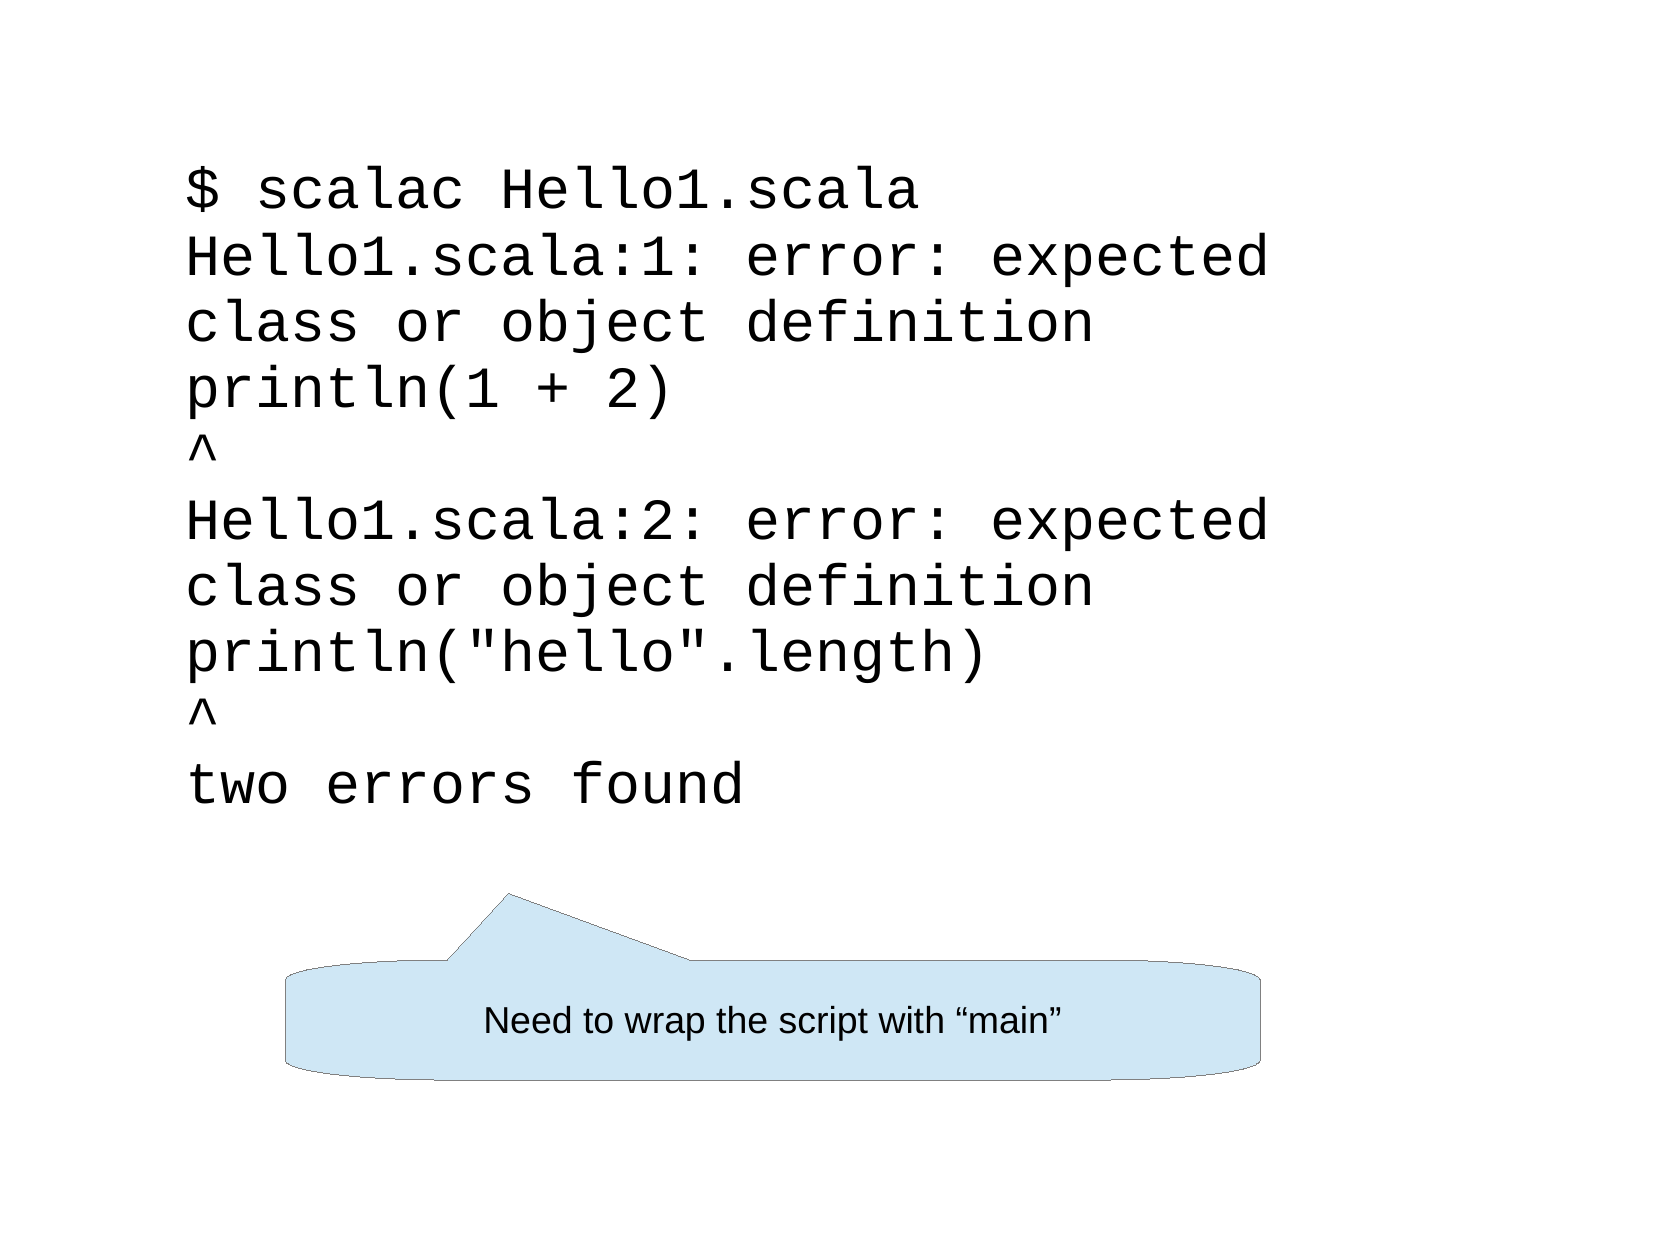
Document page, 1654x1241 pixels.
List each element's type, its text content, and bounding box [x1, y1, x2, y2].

text_box $ scalac Hello1.scala Hello1.scala:1: error: expected class or object definition println(1 + 2) ^ Hello1.scala:2: error: expected class or object definition println("hello".length) ^ two errors found [170, 153, 1491, 829]
text_box Need to wrap the script with “main” [285, 893, 1261, 1081]
